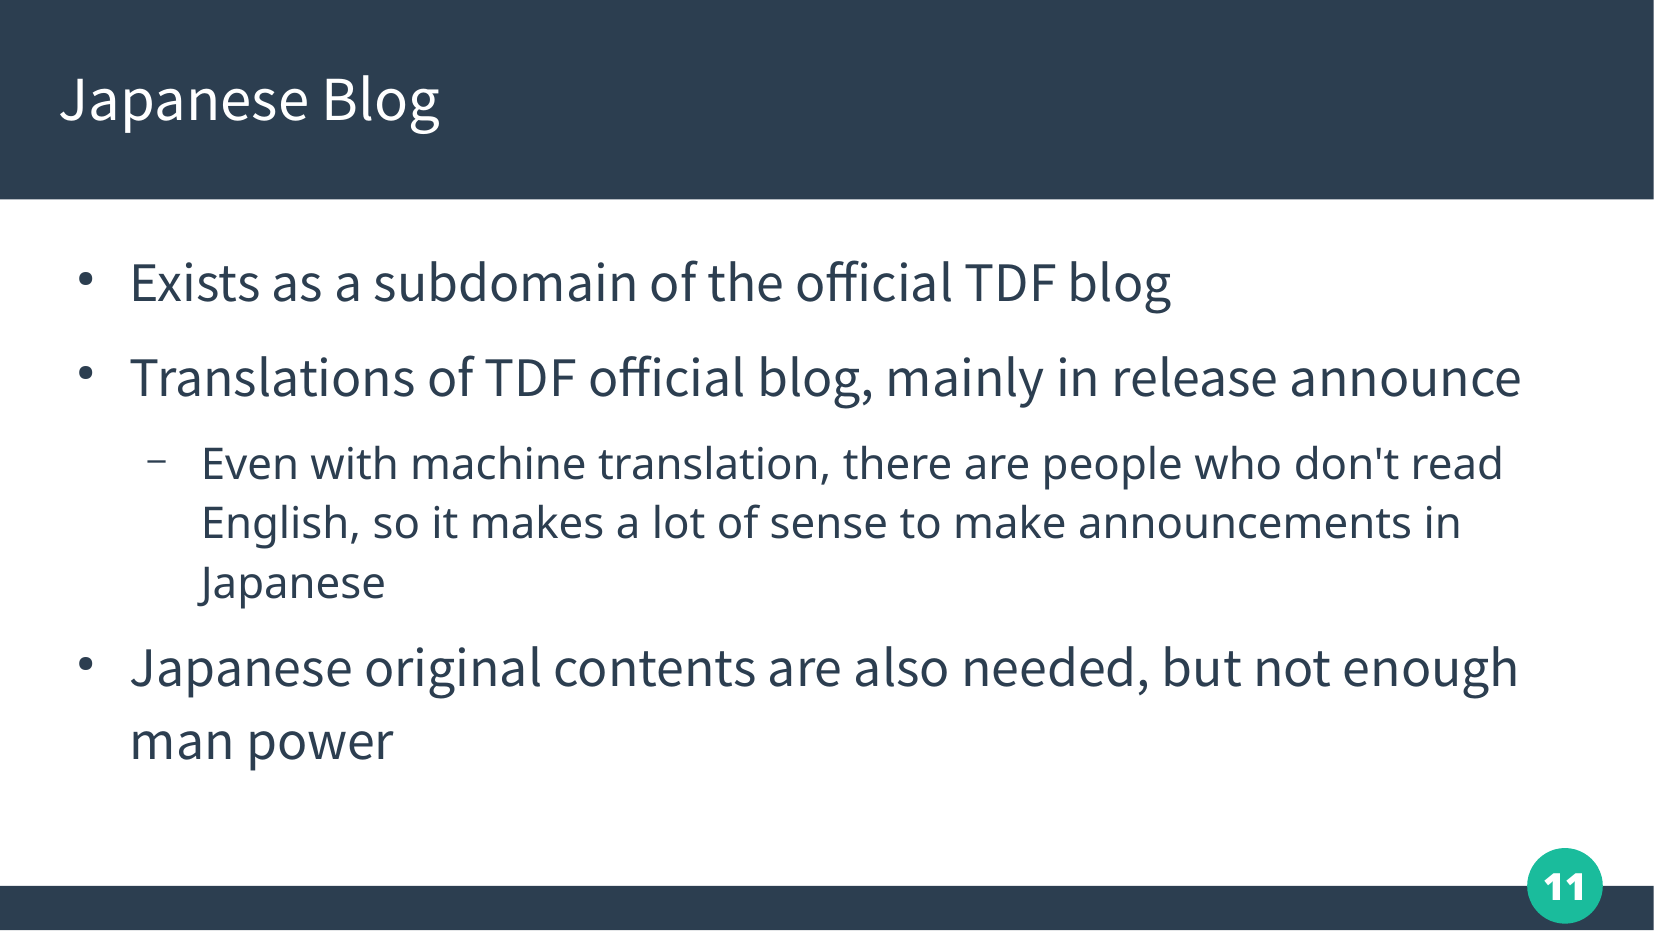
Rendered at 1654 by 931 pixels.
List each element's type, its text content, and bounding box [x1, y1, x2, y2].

list Exists as a subdomain of the official TDF blog Translations of TDF official blog, mainly in release announce Even with machine translation, there are people who don't read English, so it makes a lot of sense to make announcements in Japanese Japanese original contents are also needed, but not enough man power [59, 243, 1595, 864]
title Japanese Blog [59, 37, 1595, 155]
